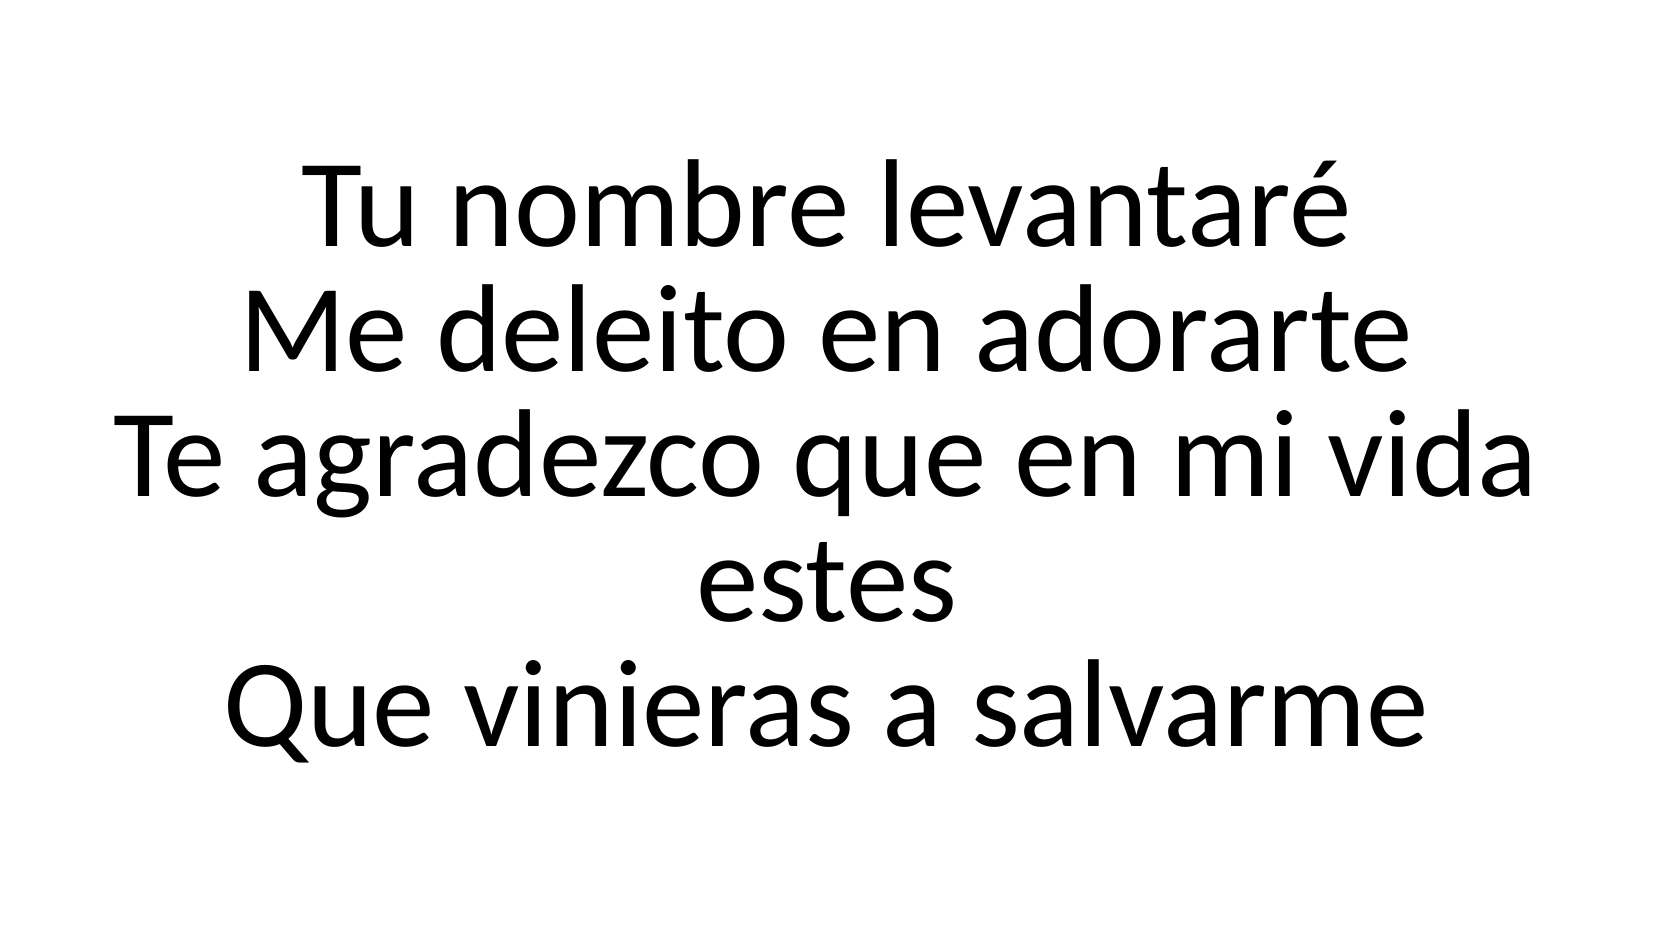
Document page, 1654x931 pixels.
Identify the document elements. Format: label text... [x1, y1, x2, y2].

title Tu nombre levantaré Me deleito en adorarte Te agradezco que en mi vida estes Que vinieras a salvarme [0, 0, 1654, 931]
